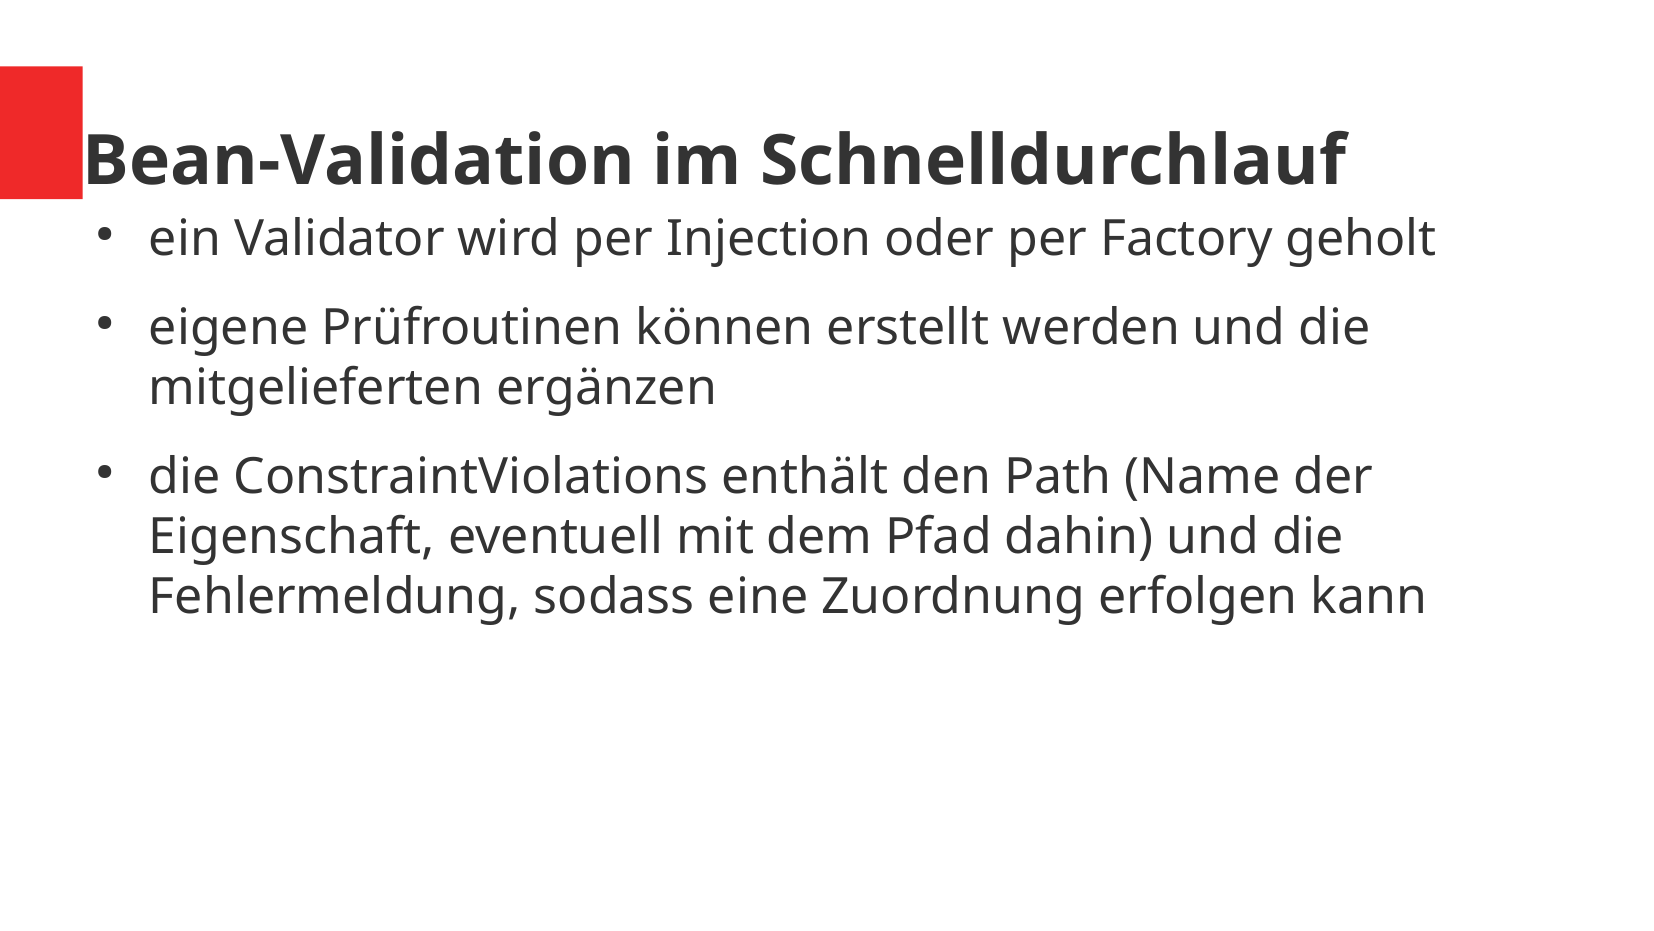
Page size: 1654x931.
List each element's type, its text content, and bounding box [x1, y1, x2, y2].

list ein Validator wird per Injection oder per Factory geholt eigene Prüfroutinen können erstellt werden und die mitgelieferten ergänzen die ConstraintViolations enthält den Path (Name der Eigenschaft, eventuell mit dem Pfad dahin) und die Fehlermeldung, sodass eine Zuordnung erfolgen kann [78, 205, 1567, 804]
title Bean-Validation im Schnelldurchlauf [82, 14, 1571, 216]
